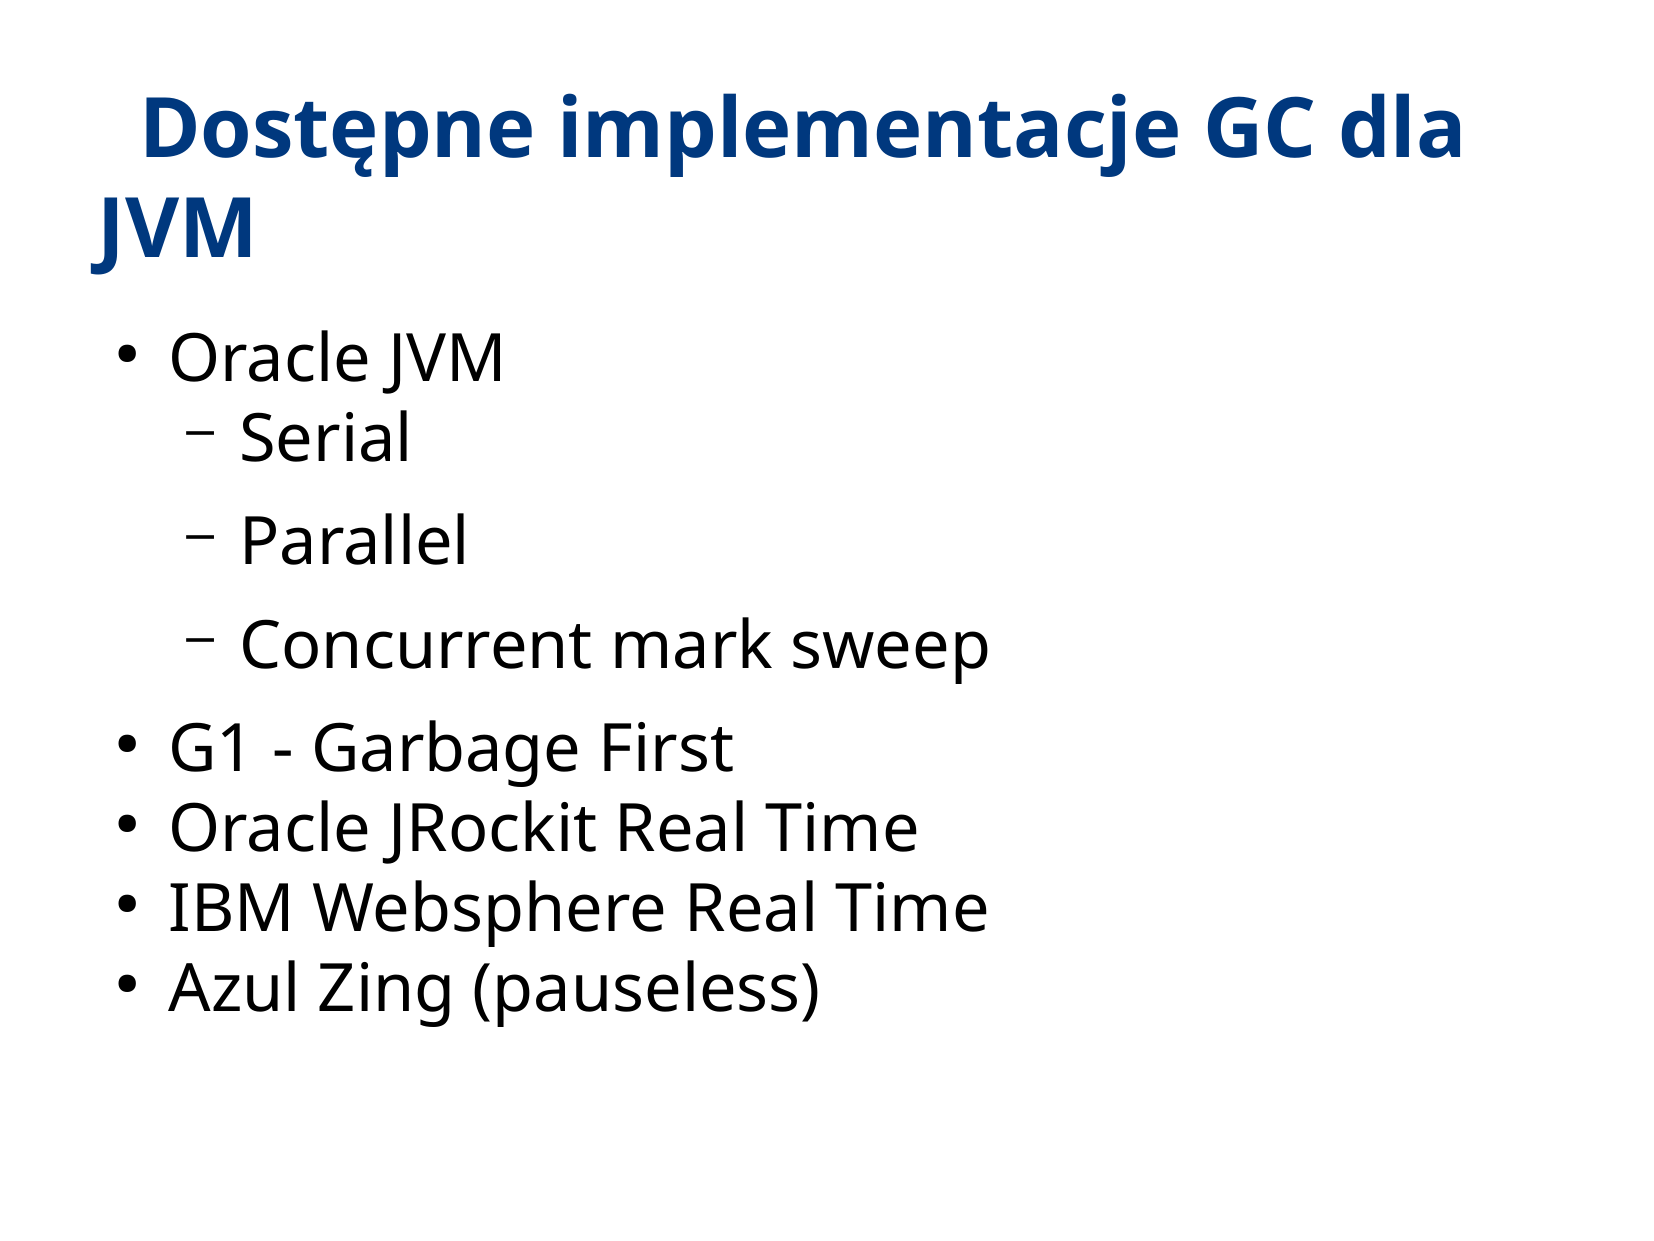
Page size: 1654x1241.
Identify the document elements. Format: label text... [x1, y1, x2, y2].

title Dostępne implementacje GC dla JVM [82, 49, 1571, 290]
list Oracle JVM Serial Parallel Concurrent mark sweep G1 - Garbage First Oracle JRockit Real Time IBM Websphere Real Time Azul Zing (pauseless) [82, 299, 1571, 1176]
